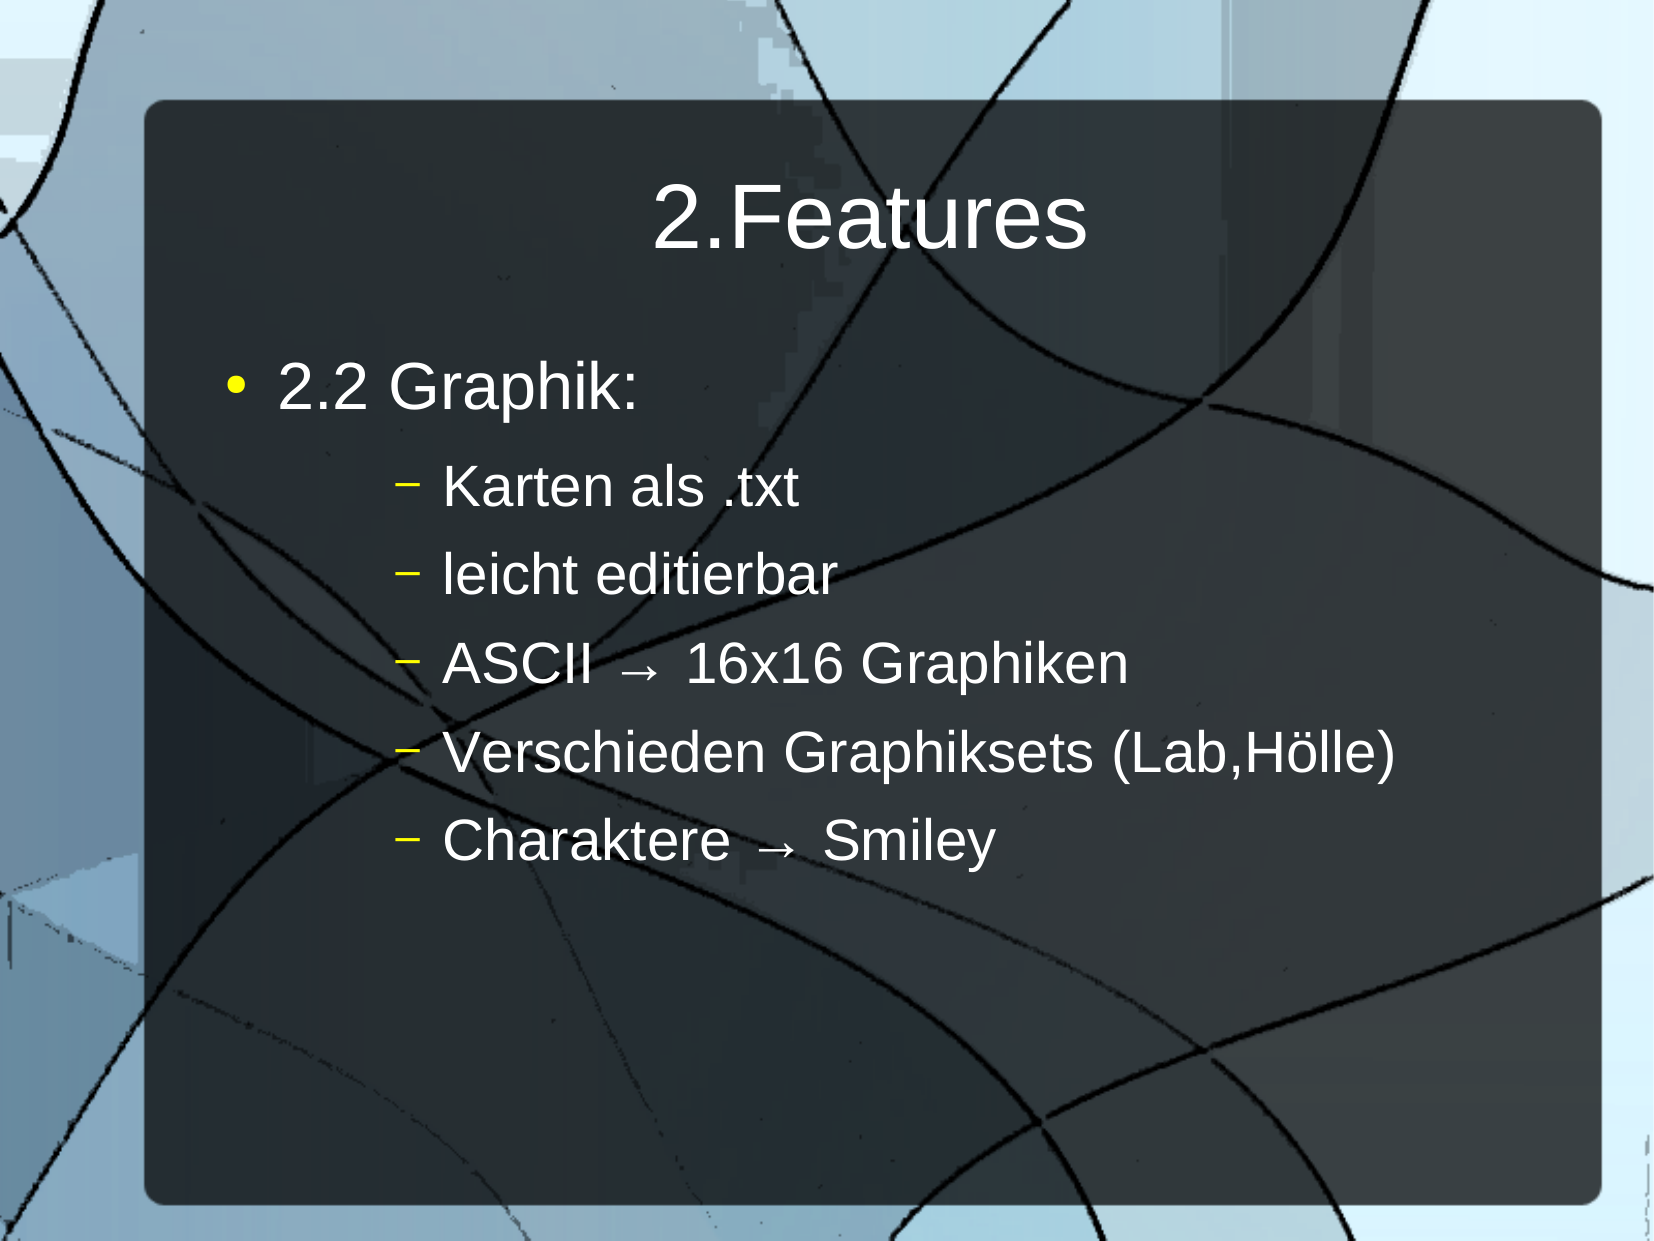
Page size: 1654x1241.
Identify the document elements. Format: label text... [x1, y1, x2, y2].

title 2.Features [159, 108, 1583, 325]
list 2.2 Graphik: Karten als .txt leicht editierbar ASCII → 16x16 Graphiken Verschieden Graphiksets (Lab,Hölle) Charaktere → Smiley [206, 349, 1571, 1241]
picture [0, 0, 1654, 1241]
